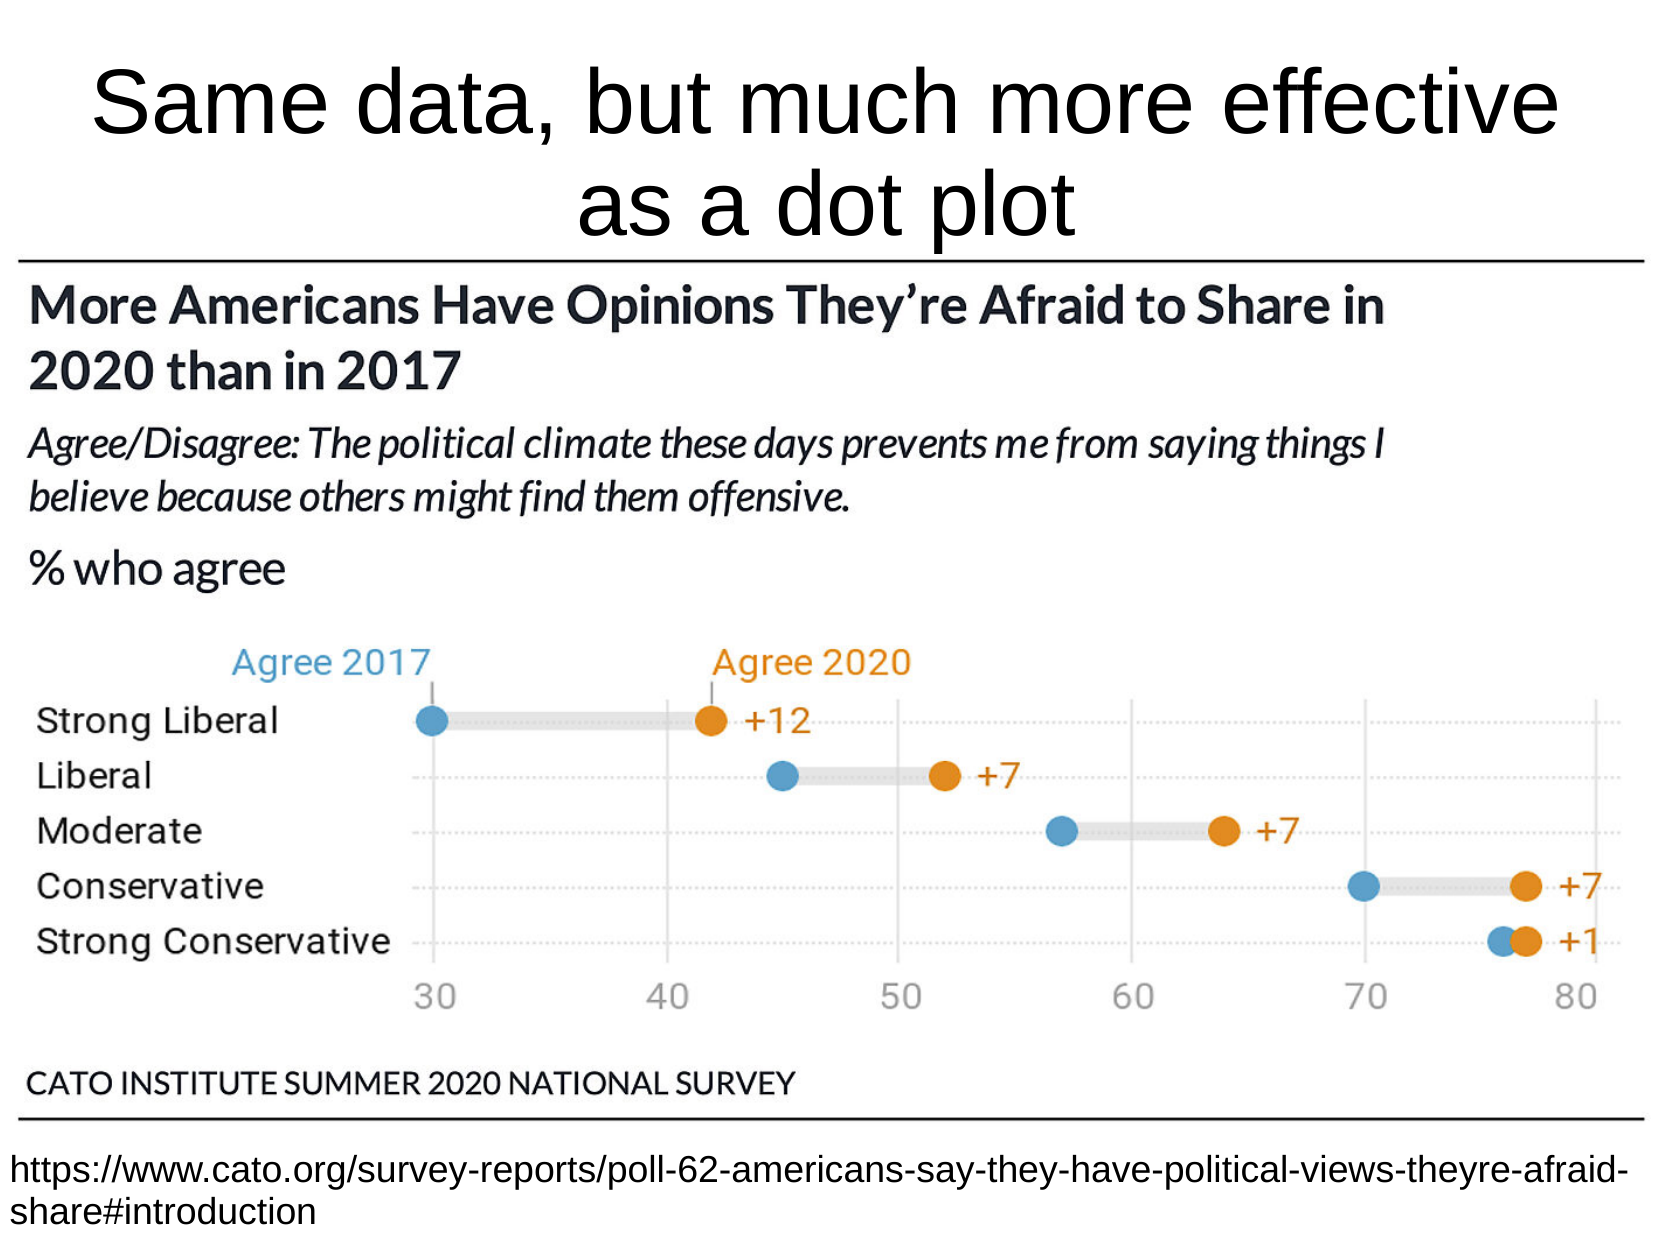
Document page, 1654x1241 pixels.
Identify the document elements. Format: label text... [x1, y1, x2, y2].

title Same data, but much more effective as a dot plot [82, 49, 1571, 254]
picture [15, 254, 1651, 1127]
text_box https://www.cato.org/survey-reports/poll-62-americans-say-they-have-political-views-theyre-afraid-share#introduction [0, 1141, 1651, 1241]
